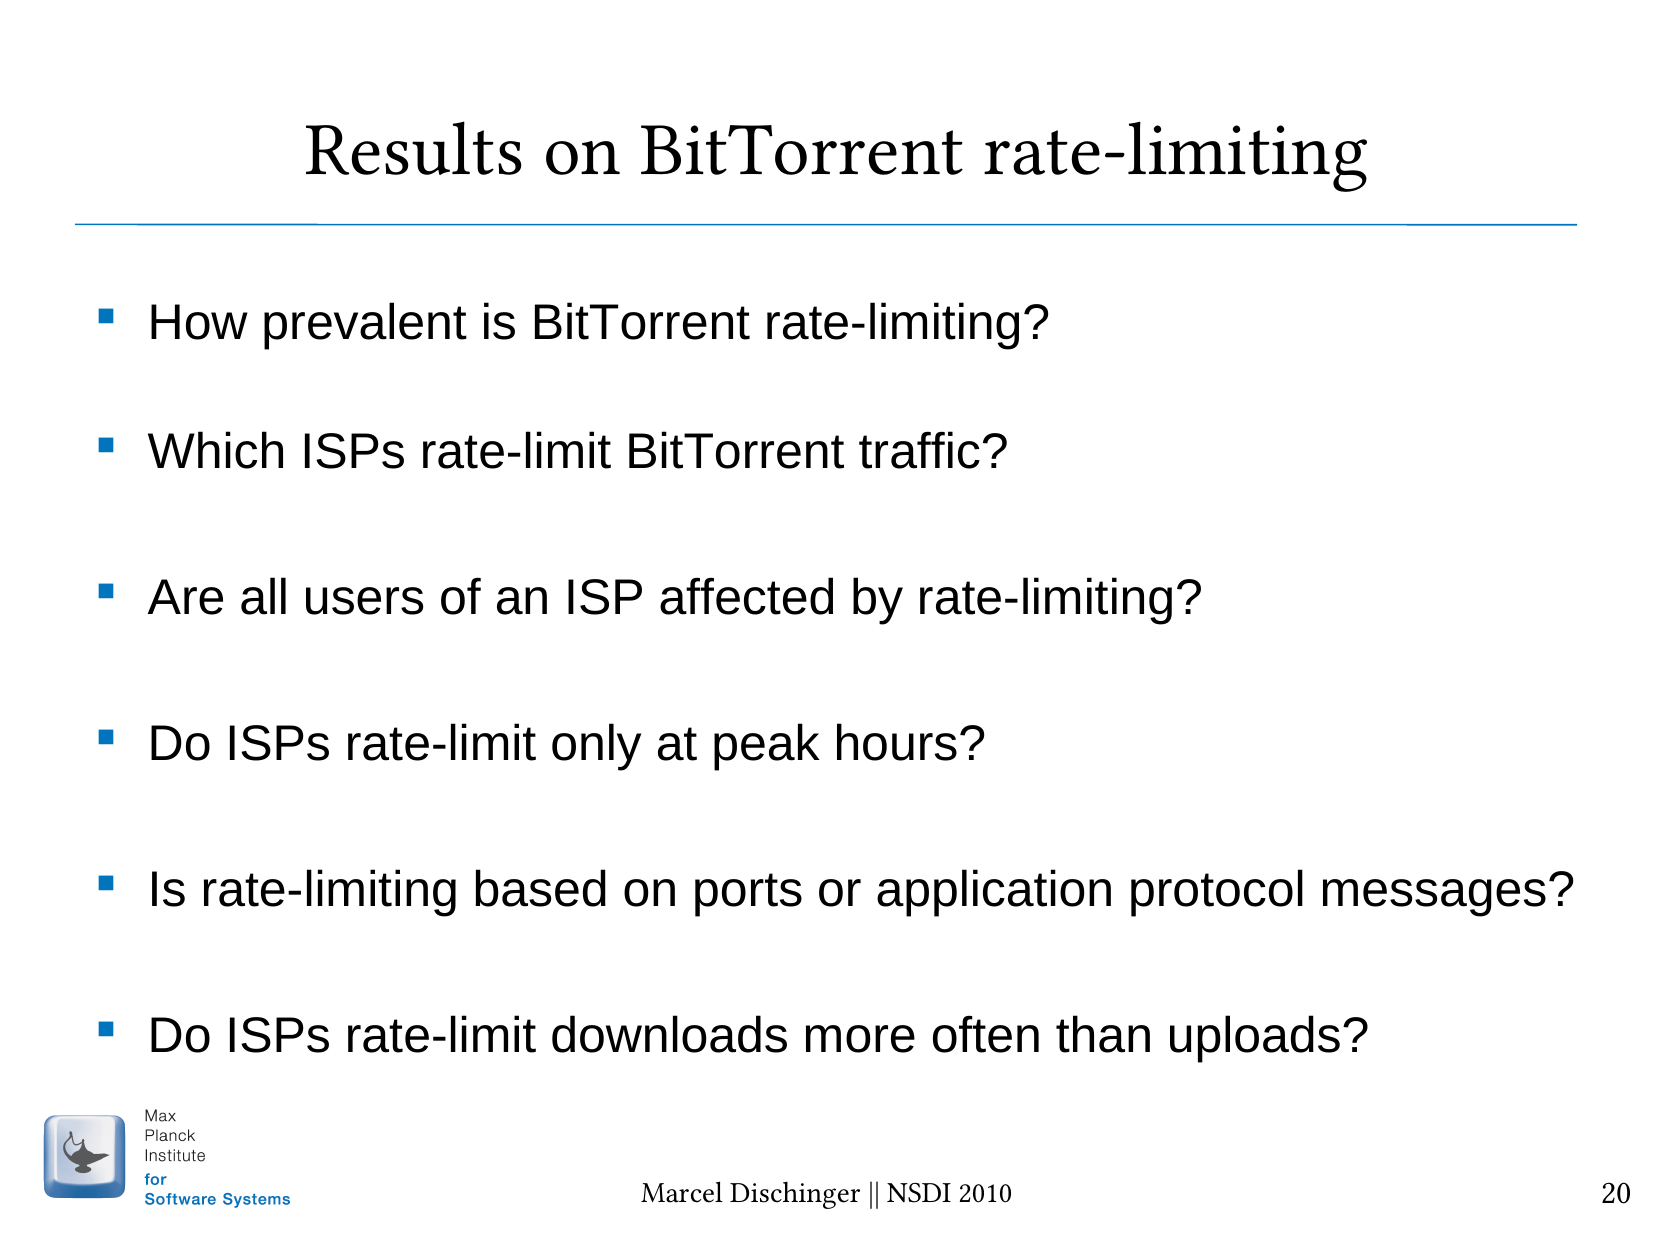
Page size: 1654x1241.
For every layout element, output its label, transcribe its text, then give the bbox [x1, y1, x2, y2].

title Results on BitTorrent rate-limiting [54, 51, 1621, 252]
list How prevalent is BitTorrent rate-limiting? Which ISPs rate-limit BitTorrent traffic? Are all users of an ISP affected by rate-limiting? Do ISPs rate-limit only at peak hours? Is rate-limiting based on ports or application protocol messages? Do ISPs rate-limit downloads more often than uploads? [77, 277, 1579, 1180]
